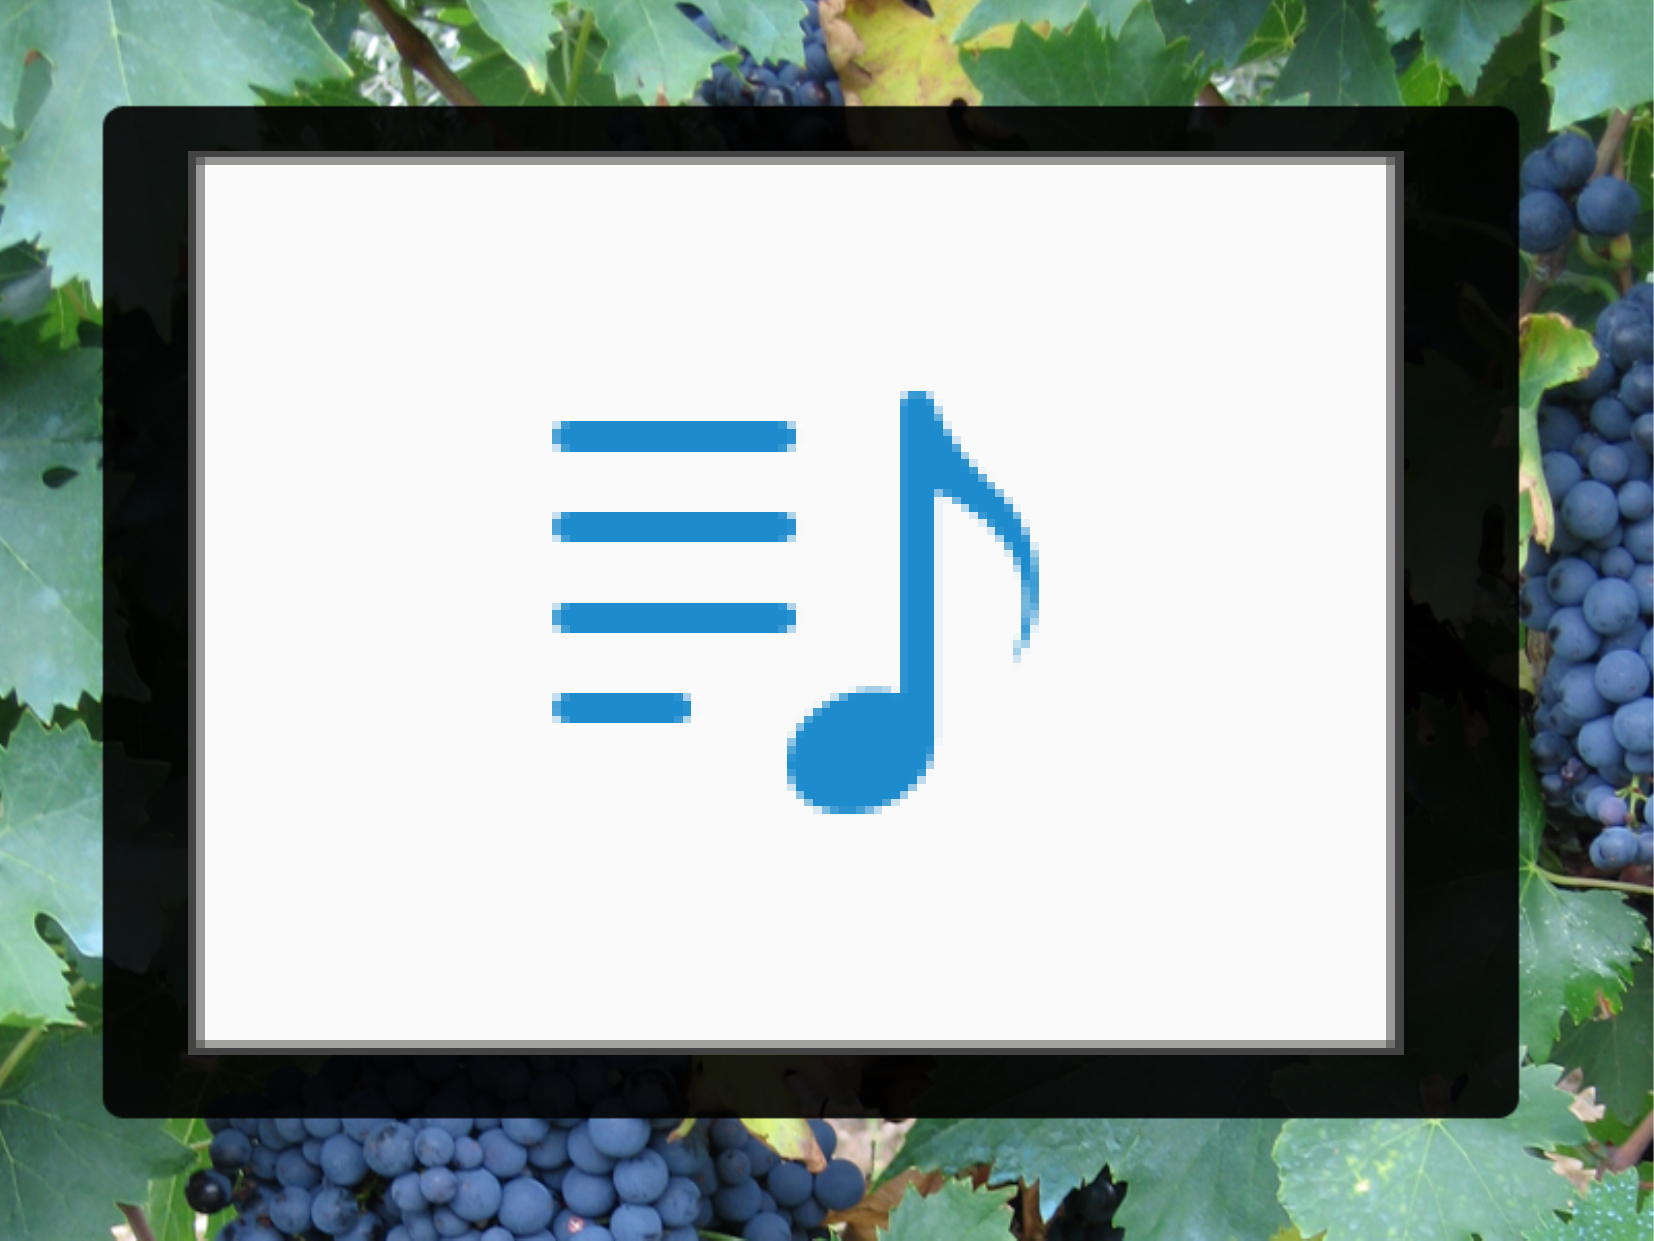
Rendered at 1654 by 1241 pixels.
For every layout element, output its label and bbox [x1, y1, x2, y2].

text_box [187, 150, 1405, 1057]
picture [0, 0, 1654, 1241]
